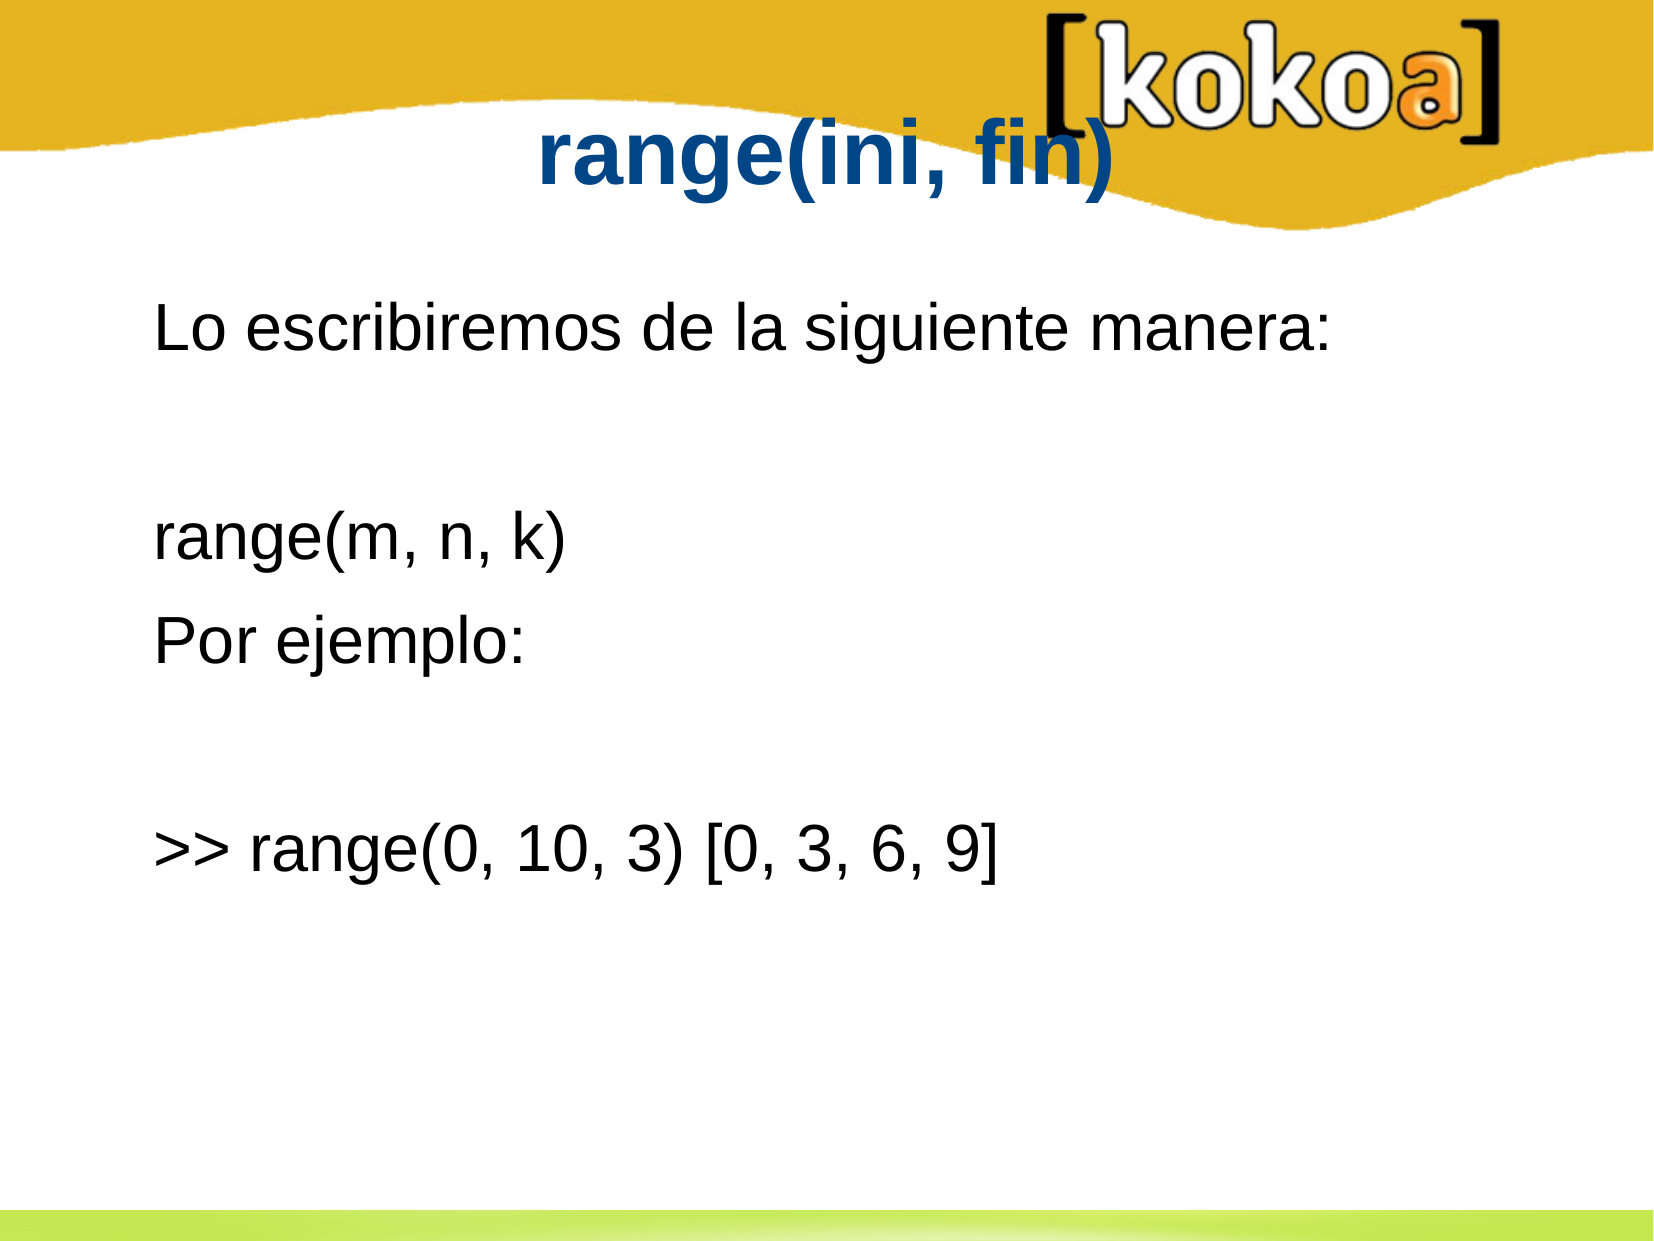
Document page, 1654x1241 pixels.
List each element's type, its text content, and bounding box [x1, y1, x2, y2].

title range(ini, fin) [82, 49, 1571, 257]
picture [0, 1210, 1654, 1241]
list Lo escribiremos de la siguiente manera: range(m, n, k) Por ejemplo: >> range(0, 10, 3) [0, 3, 6, 9] [82, 290, 1571, 1010]
picture [0, 0, 1654, 488]
